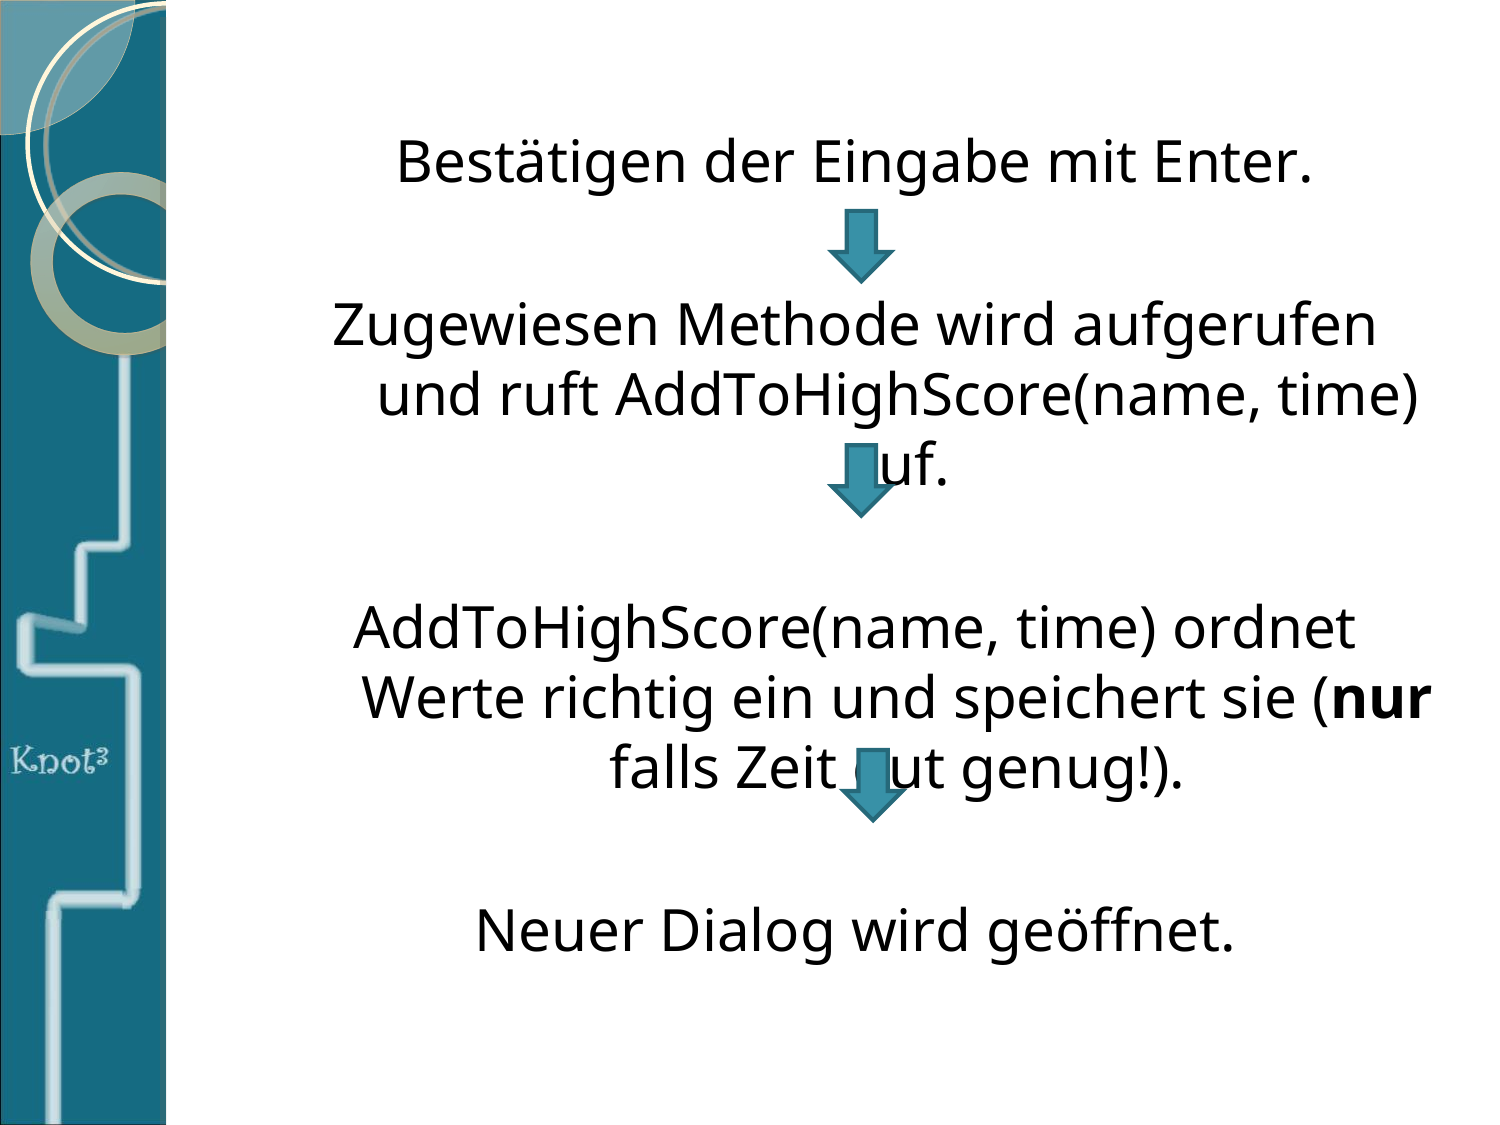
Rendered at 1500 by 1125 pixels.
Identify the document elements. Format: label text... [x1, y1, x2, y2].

list Bestätigen der Eingabe mit Enter. Zugewiesen Methode wird aufgerufen und ruft AddToHighScore(name, time) auf. AddToHighScore(name, time) ordnet Werte richtig ein und speichert sie (nur falls Zeit gut genug!). Neuer Dialog wird geöffnet. [199, 35, 1454, 1125]
picture [136, 0, 166, 4]
text_box [832, 445, 891, 516]
picture [0, 11, 166, 1125]
text_box [843, 749, 903, 821]
text_box [832, 210, 891, 282]
